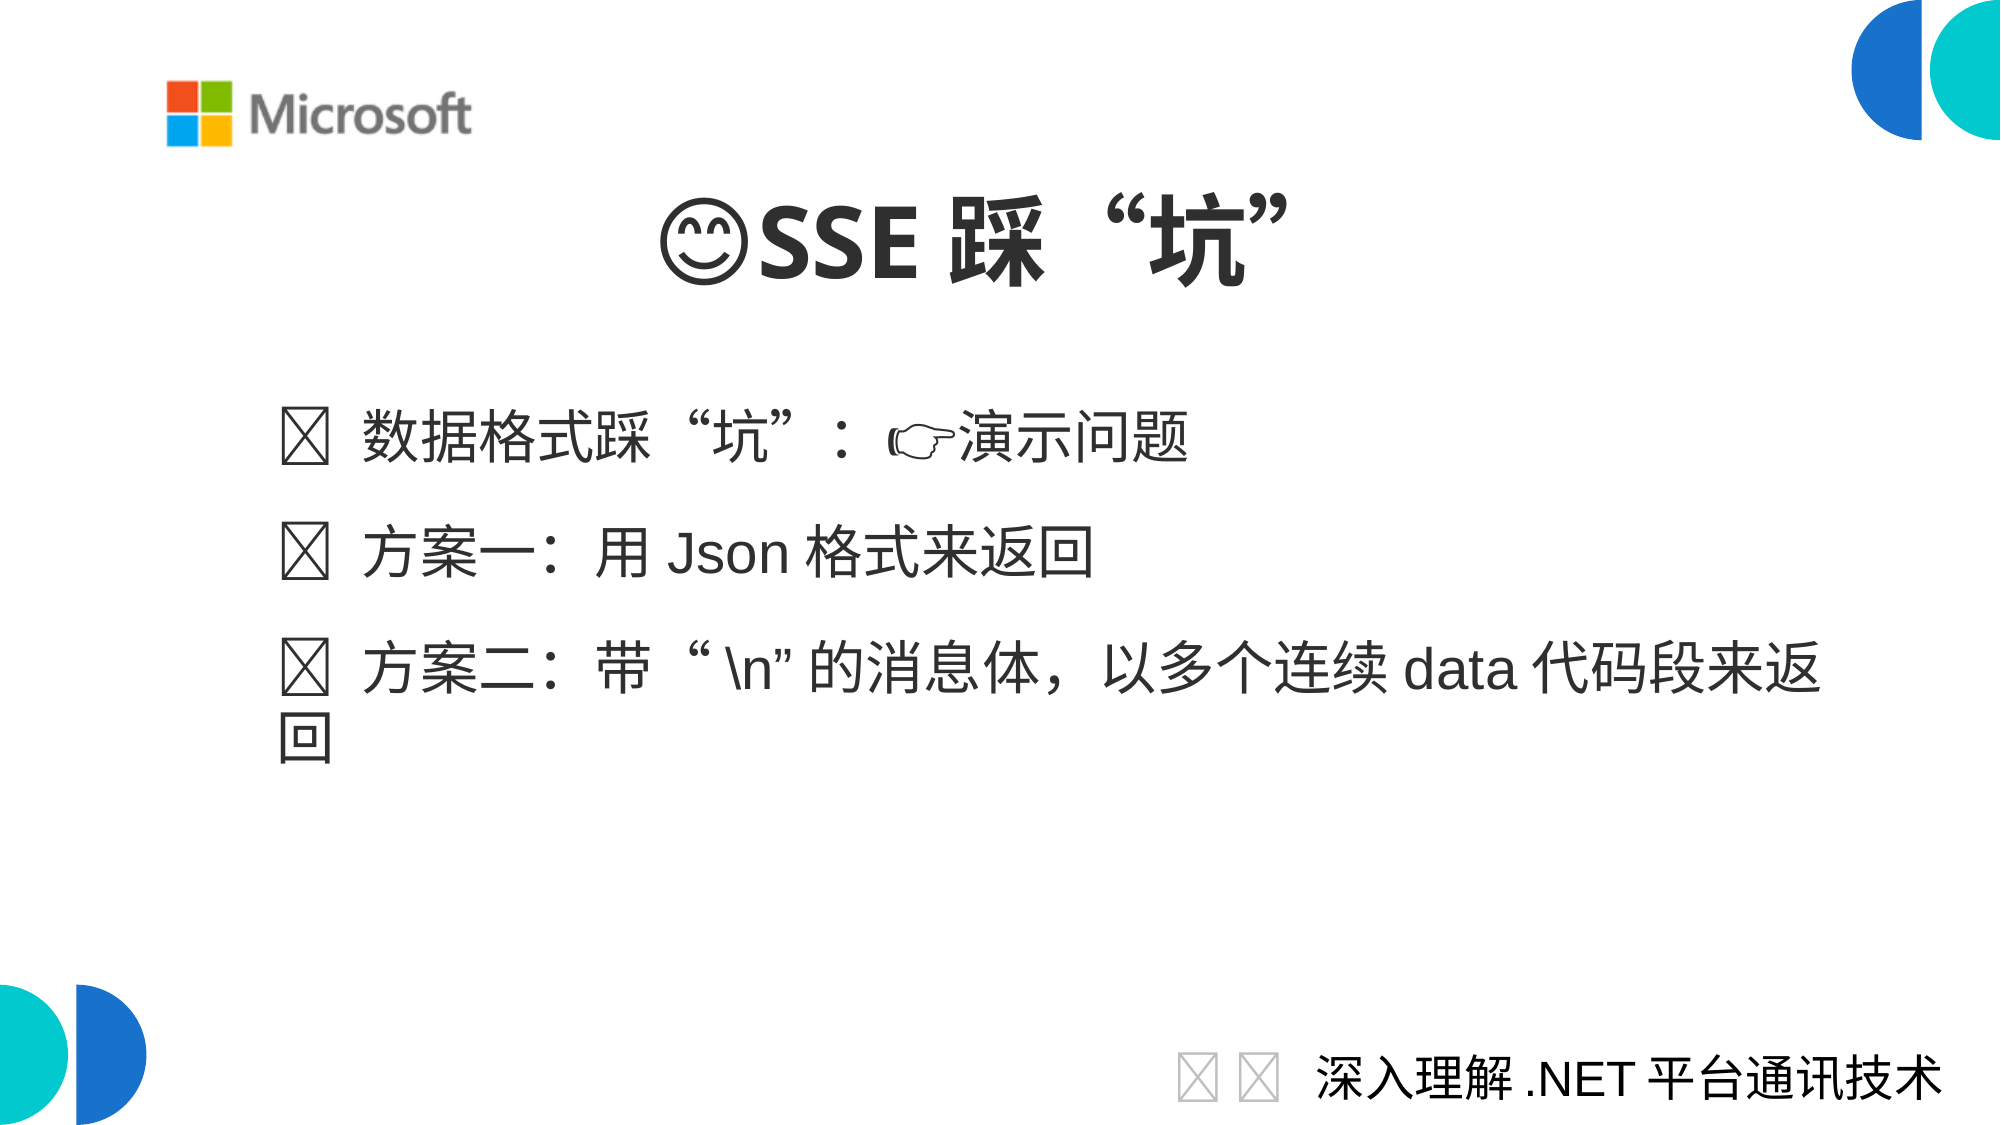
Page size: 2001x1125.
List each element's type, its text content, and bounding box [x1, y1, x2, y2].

subtitle 🚀 🚀 深入理解.NET平台通讯技术 [1173, 1046, 1952, 1107]
text_box 🚀 数据格式踩“坑”：👉演示问题 🚀 方案一：用Json格式来返回 🚀 方案二：带“\n”的消息体，以多个连续data代码段来返回 [261, 392, 1844, 606]
text_box [1702, 6, 2001, 160]
title 😊SSE踩“坑” [138, 145, 1862, 332]
picture [85, 41, 552, 189]
